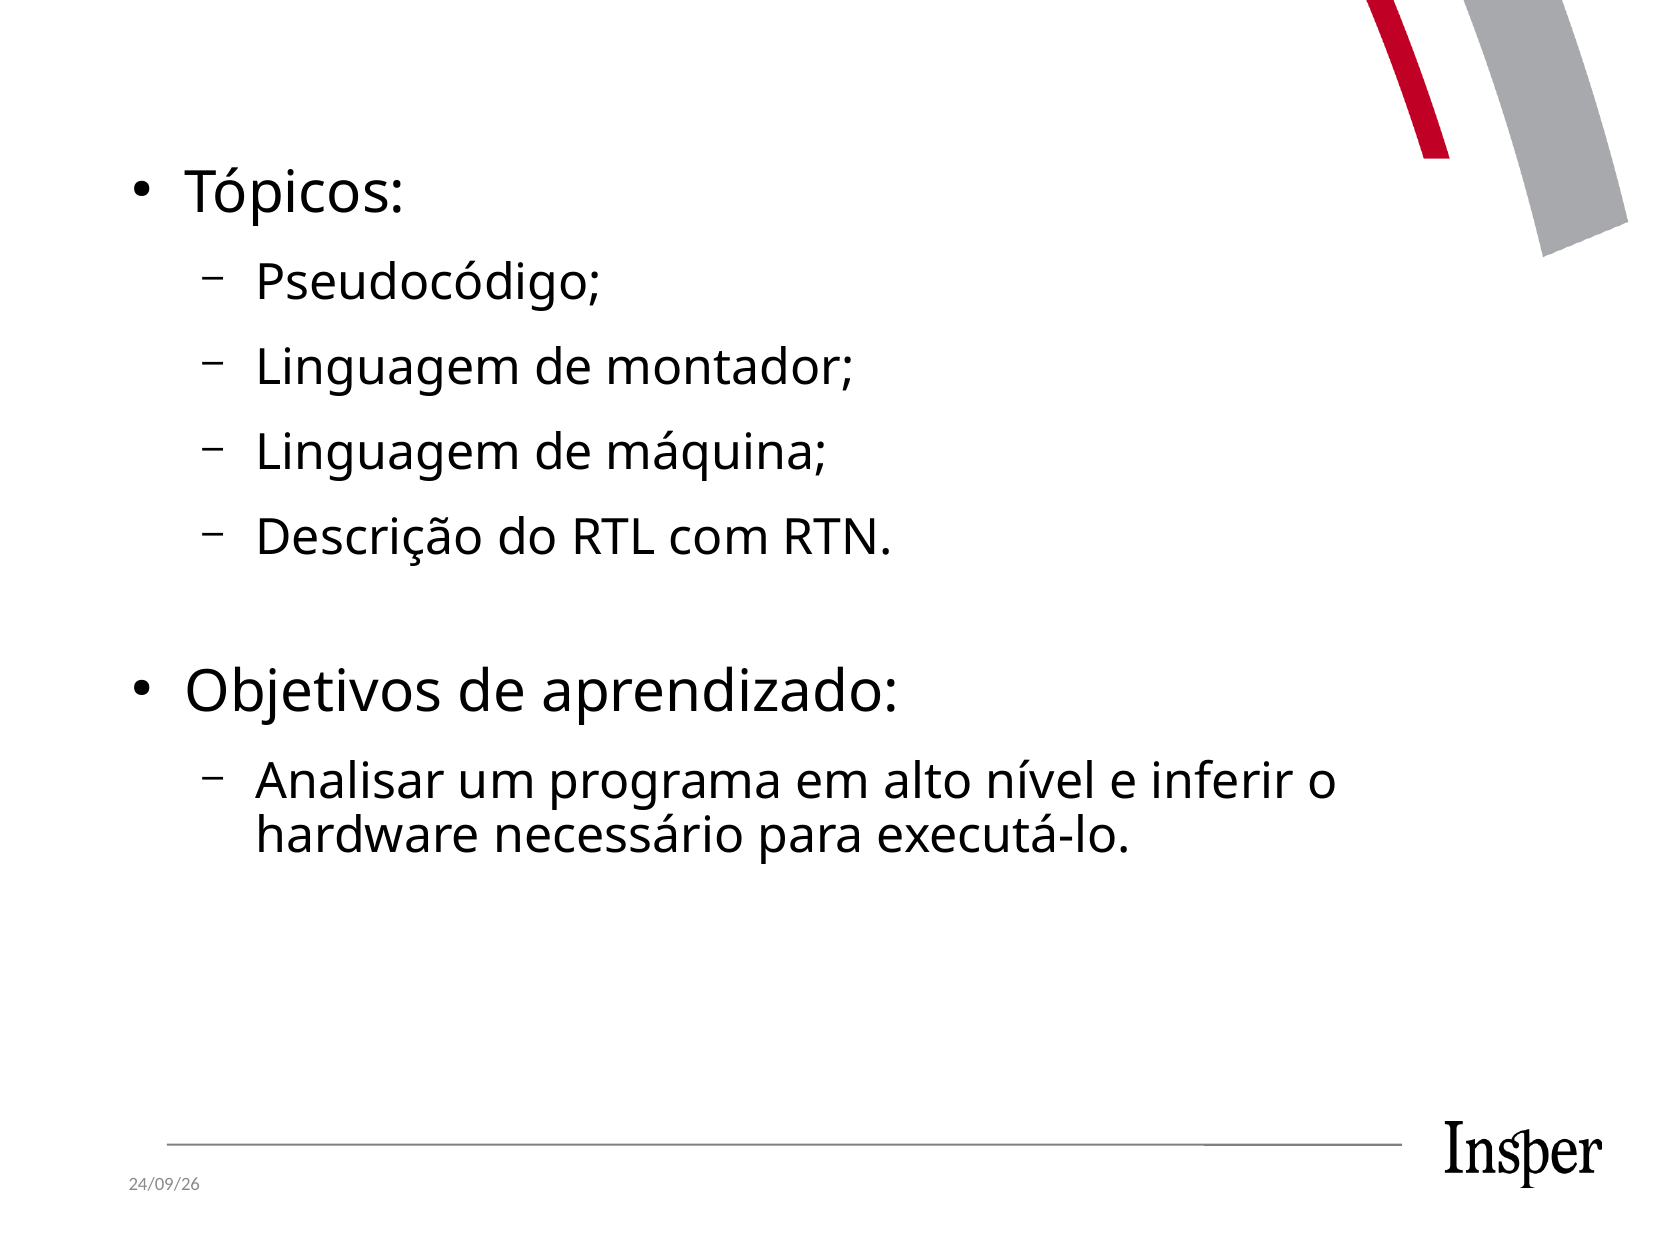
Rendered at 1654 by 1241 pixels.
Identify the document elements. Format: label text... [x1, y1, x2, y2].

list Tópicos: Pseudocódigo; Linguagem de montador; Linguagem de máquina; Descrição do RTL com RTN. Objetivos de aprendizado: Analisar um programa em alto nível e inferir o hardware necessário para executá-lo. [113, 53, 1540, 1134]
